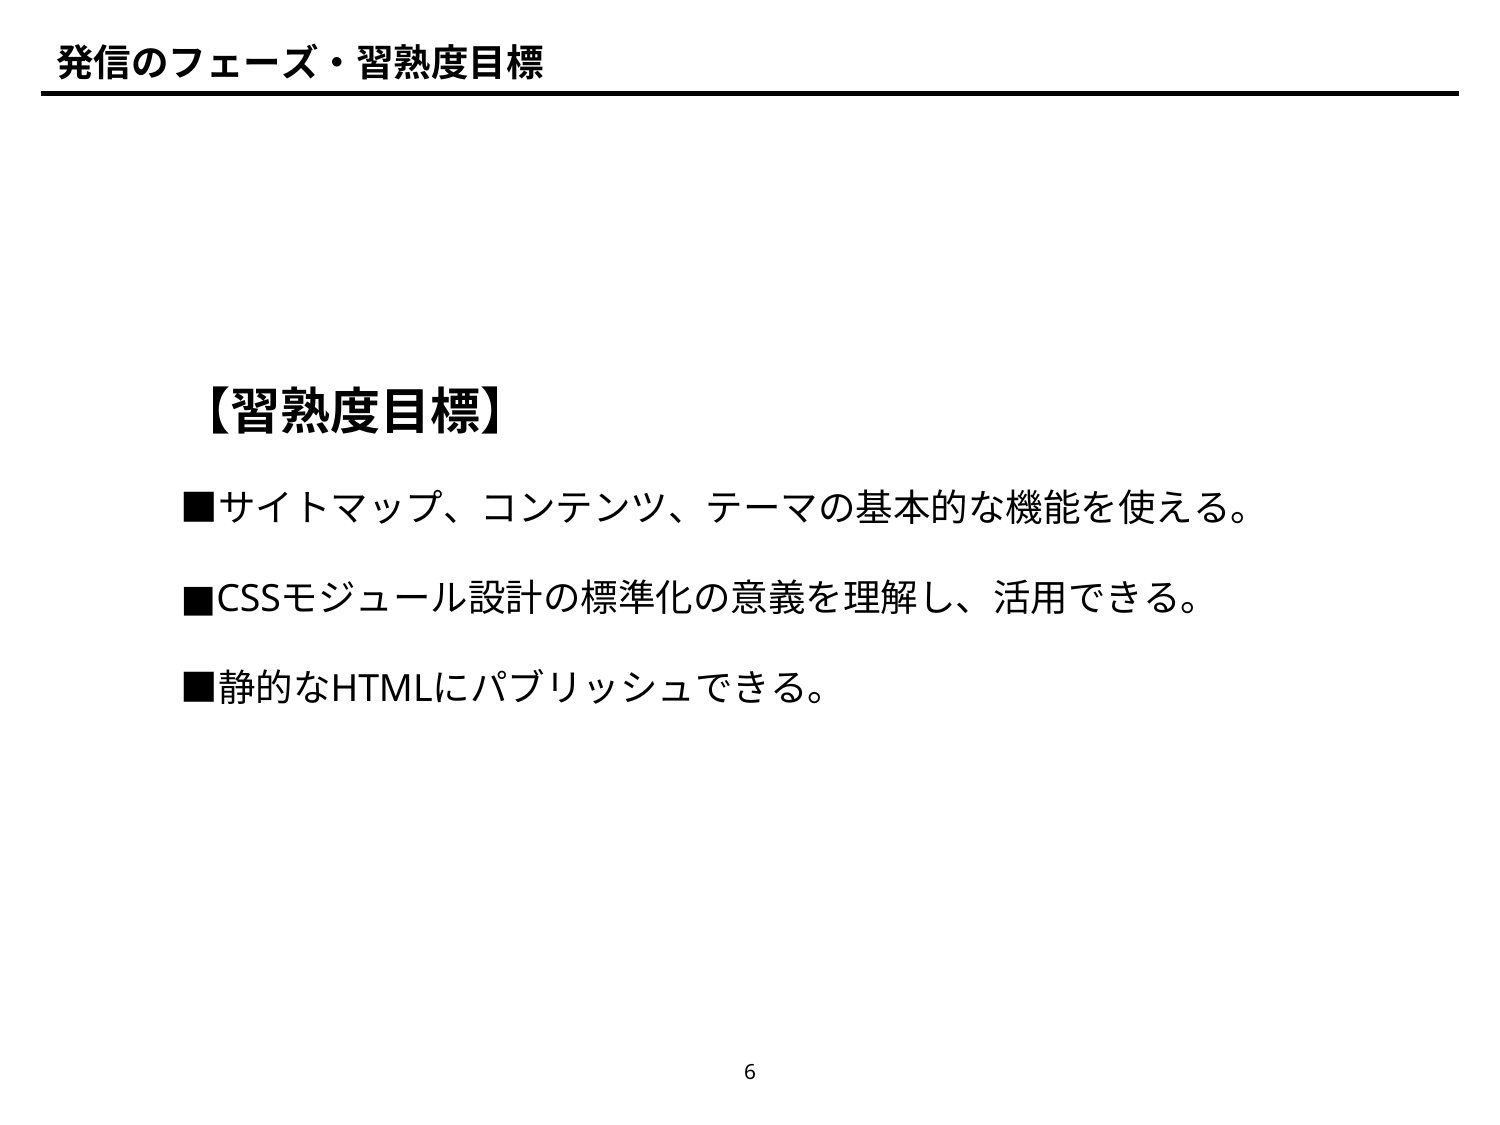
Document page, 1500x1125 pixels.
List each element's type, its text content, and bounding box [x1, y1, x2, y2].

title 発信のフェーズ・習熟度目標 [41, 24, 1459, 97]
text_box 【習熟度目標】 ■サイトマップ、コンテンツ、テーマの基本的な機能を使える。 ■CSSモジュール設計の標準化の意義を理解し、活用できる。 ■静的なHTMLにパブリッシュできる。 [165, 371, 1284, 717]
